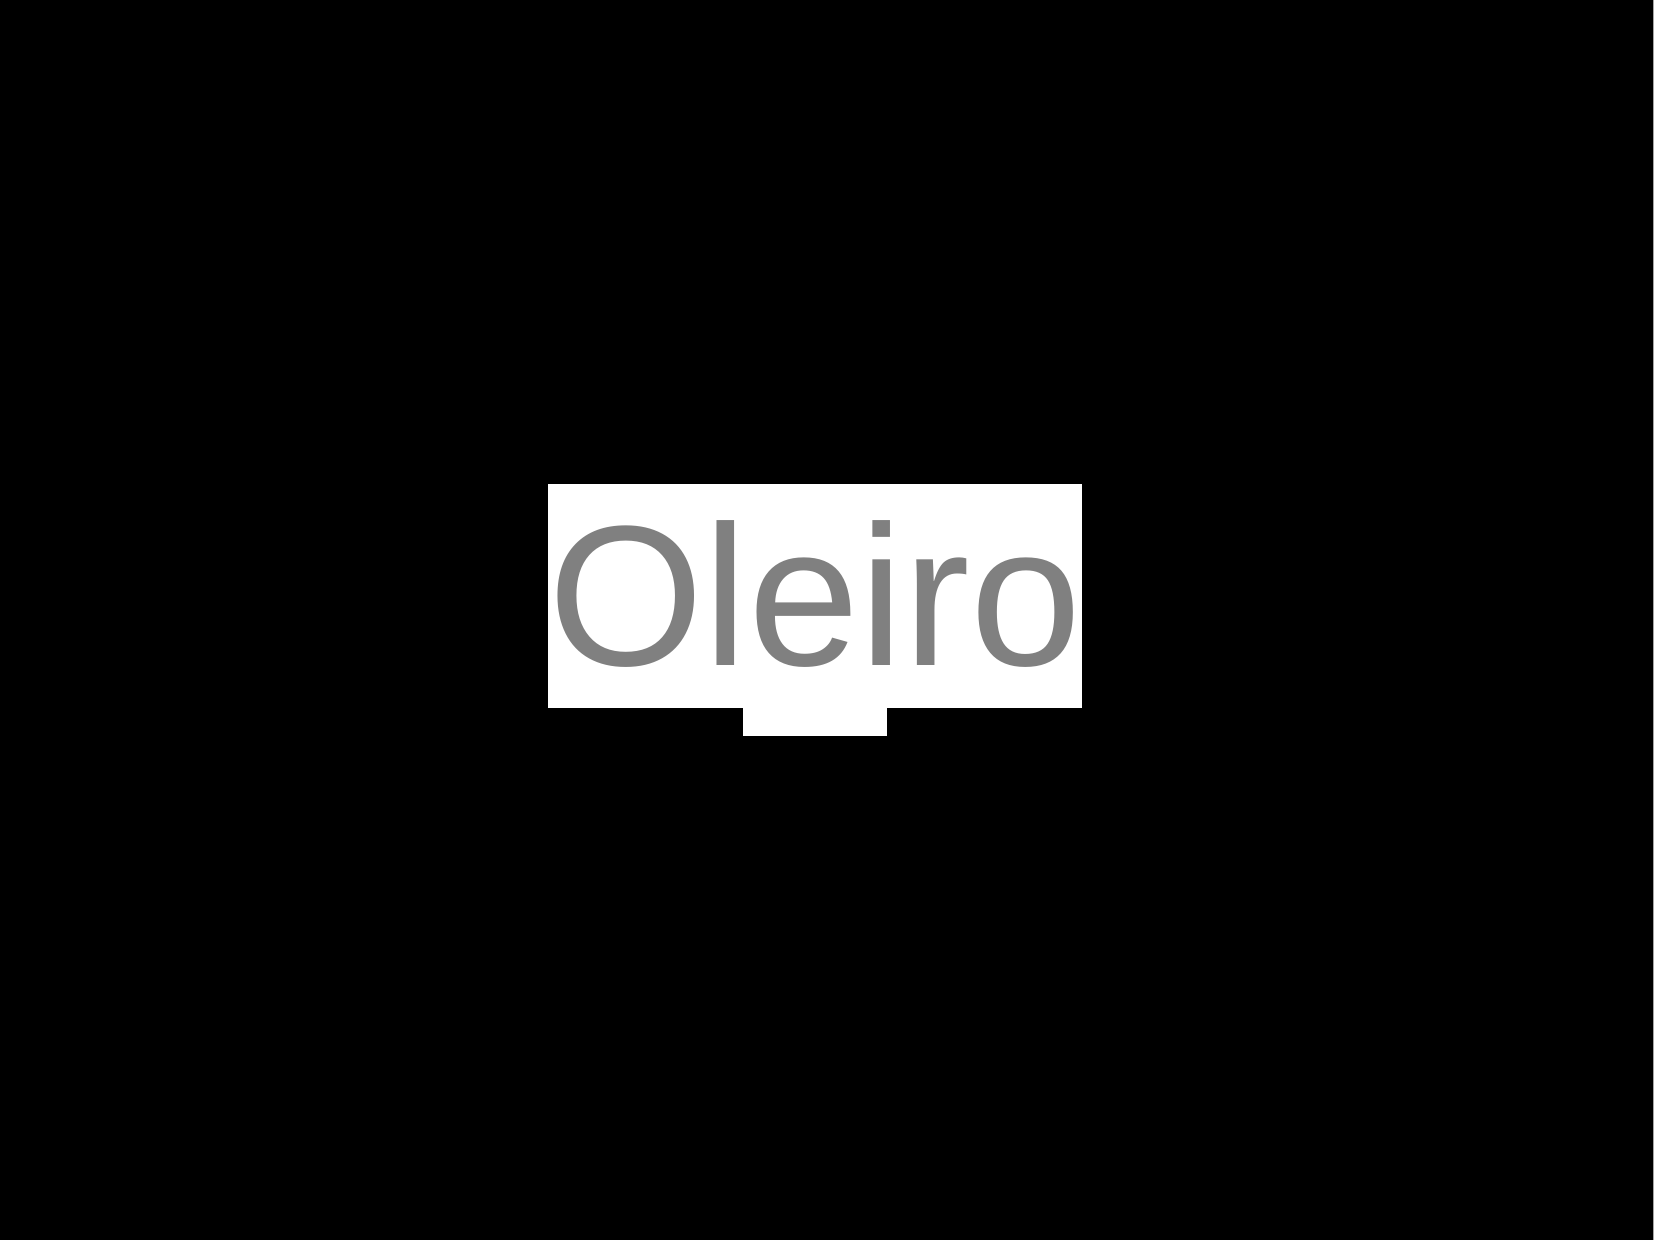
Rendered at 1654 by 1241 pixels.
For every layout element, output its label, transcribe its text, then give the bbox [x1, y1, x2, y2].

subtitle Oleiro Suellen Lima [70, 129, 1560, 1090]
